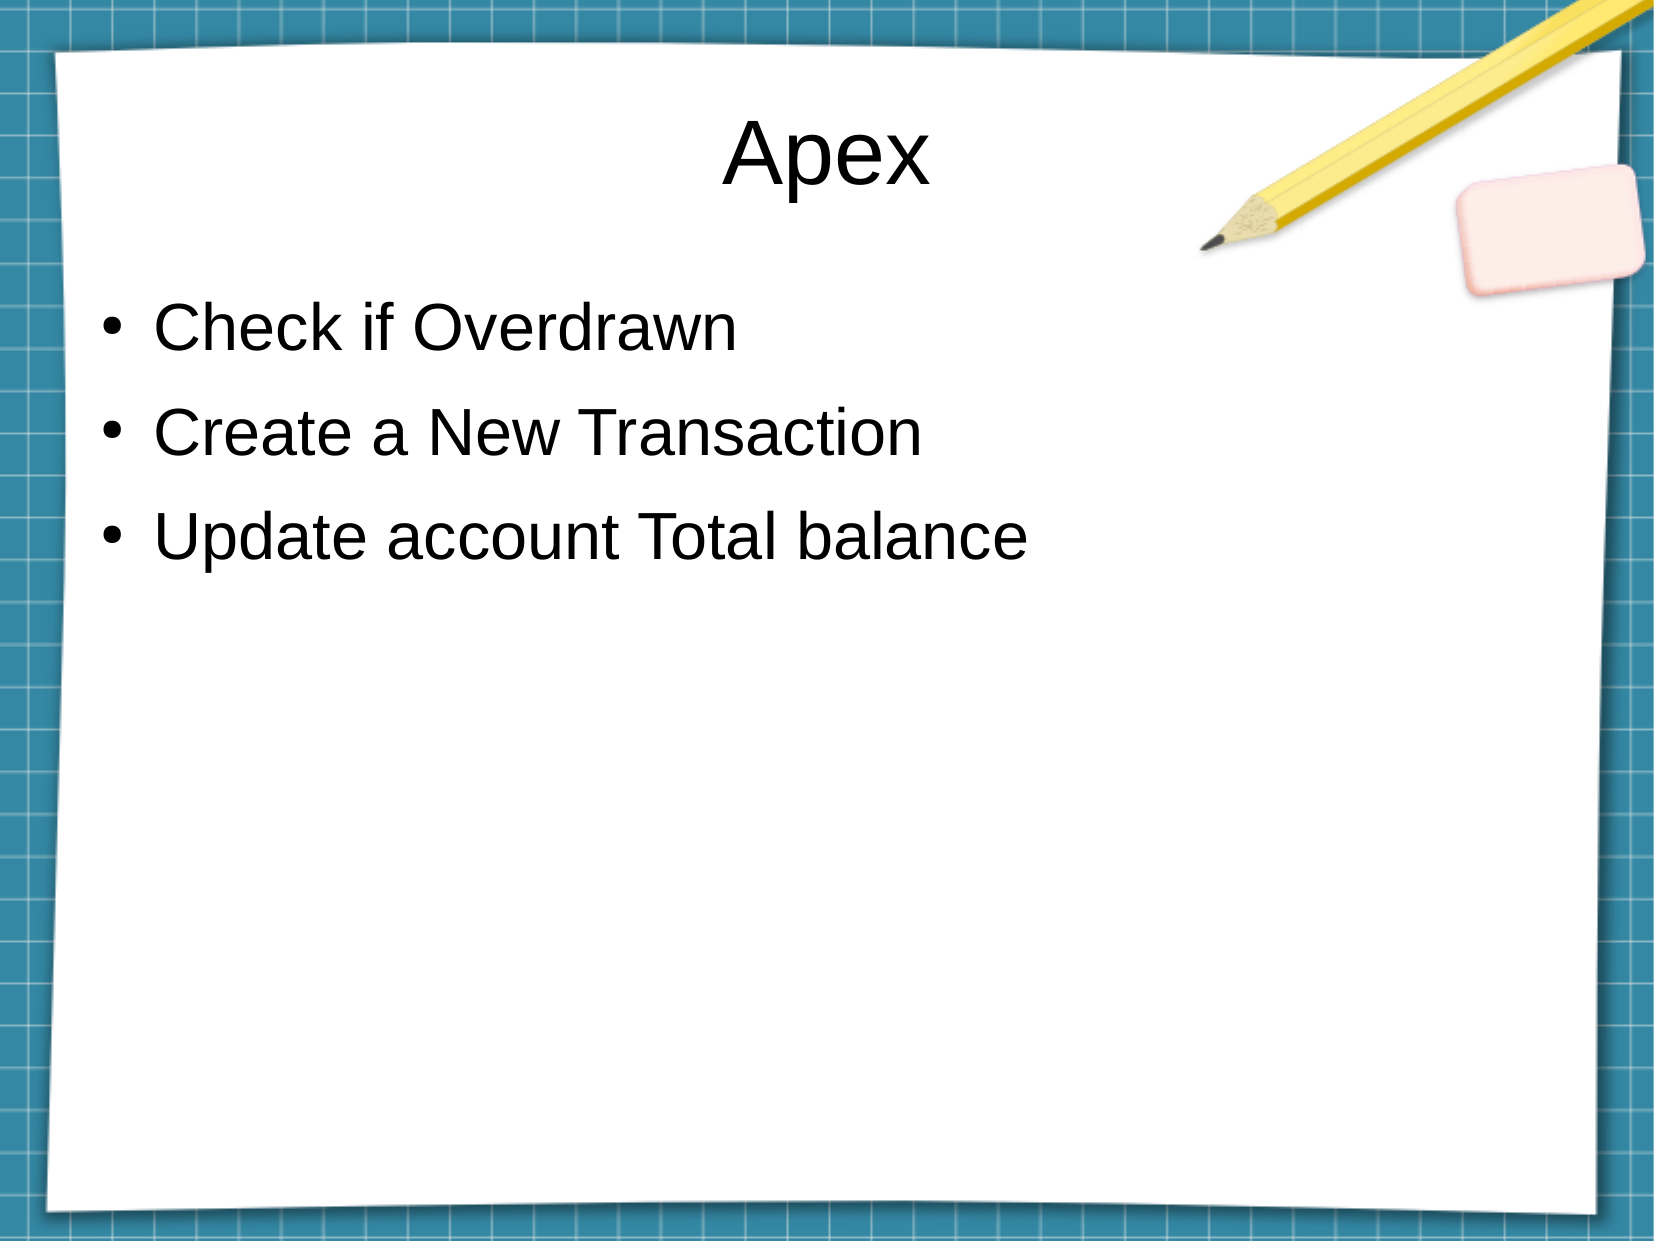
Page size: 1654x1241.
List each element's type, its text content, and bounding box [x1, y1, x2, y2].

picture [0, 0, 1654, 1241]
list Check if Overdrawn Create a New Transaction Update account Total balance [82, 290, 1571, 1010]
title Apex [82, 49, 1571, 257]
